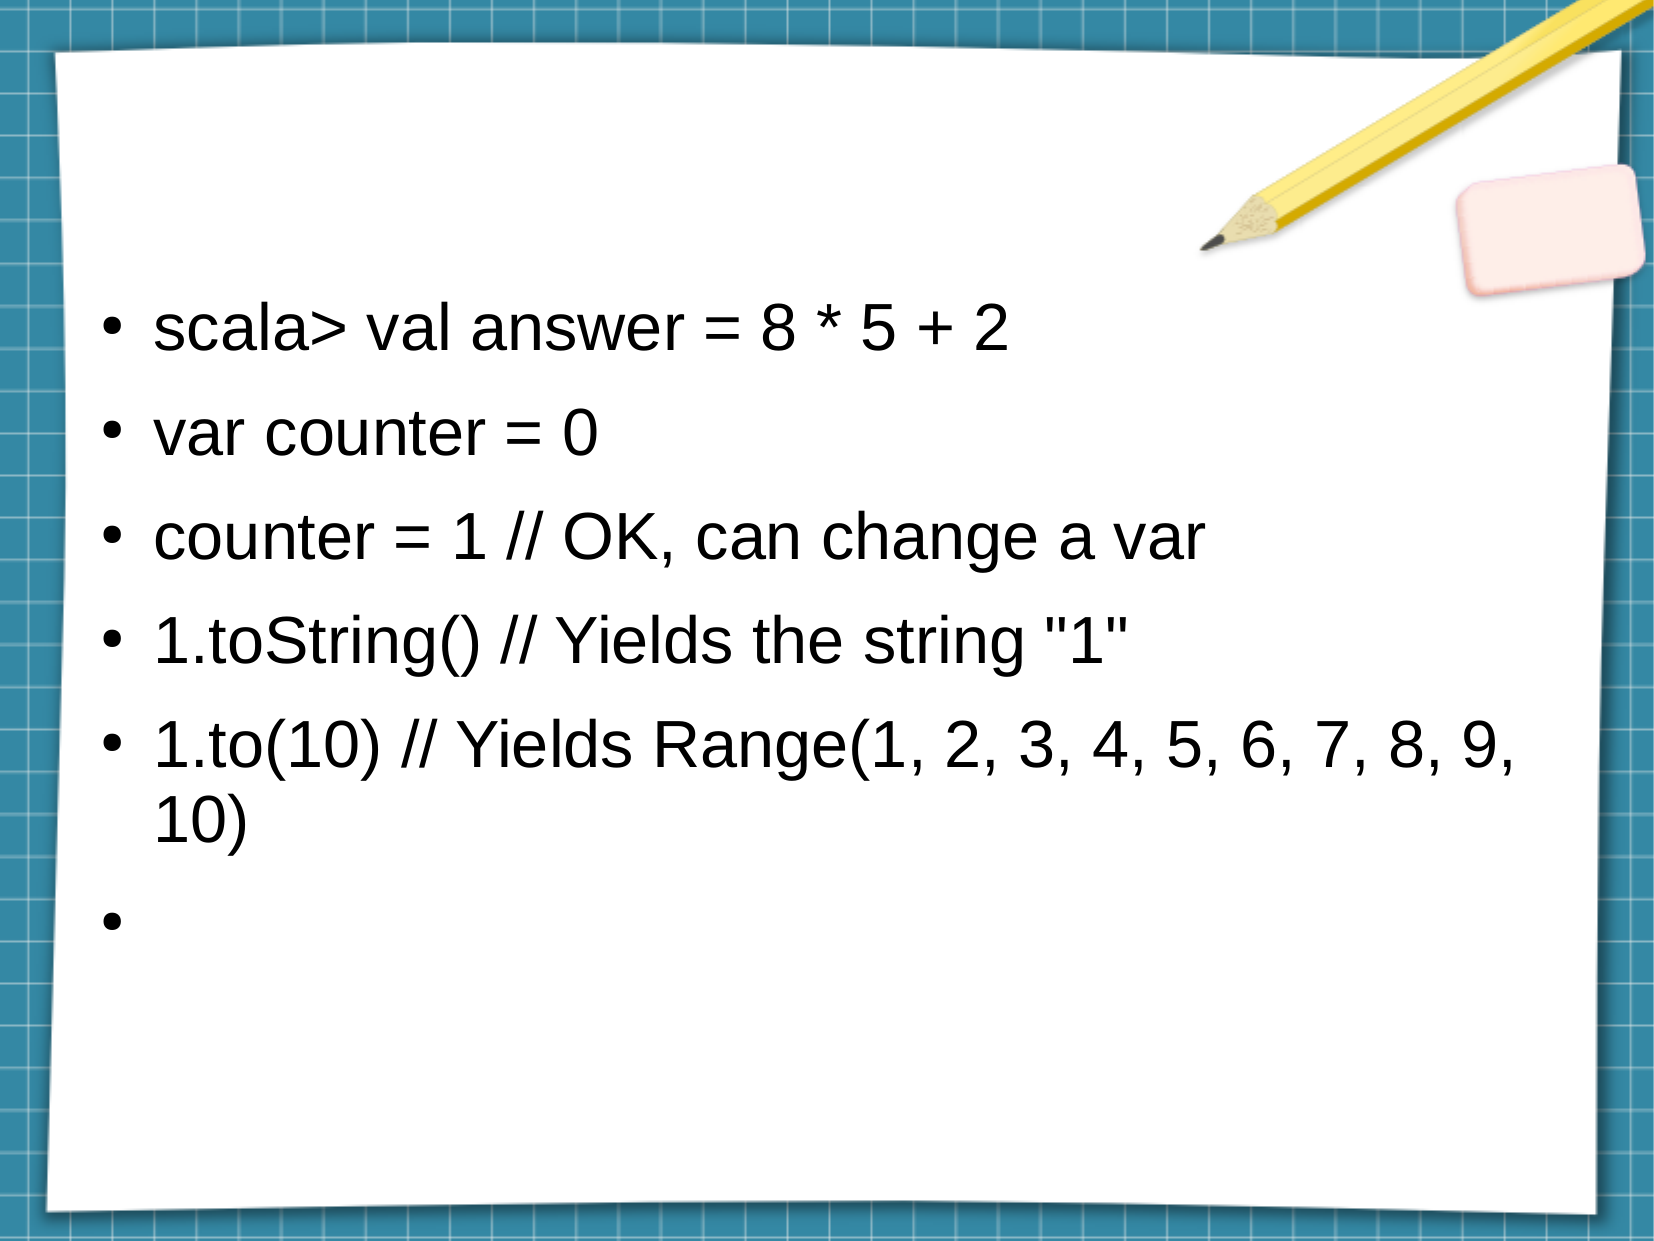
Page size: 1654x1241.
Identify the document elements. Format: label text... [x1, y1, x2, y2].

picture [0, 0, 1654, 1241]
list scala> val answer = 8 * 5 + 2 var counter = 0 counter = 1 // OK, can change a var 1.toString() // Yields the string "1" 1.to(10) // Yields Range(1, 2, 3, 4, 5, 6, 7, 8, 9, 10) [82, 290, 1571, 1010]
